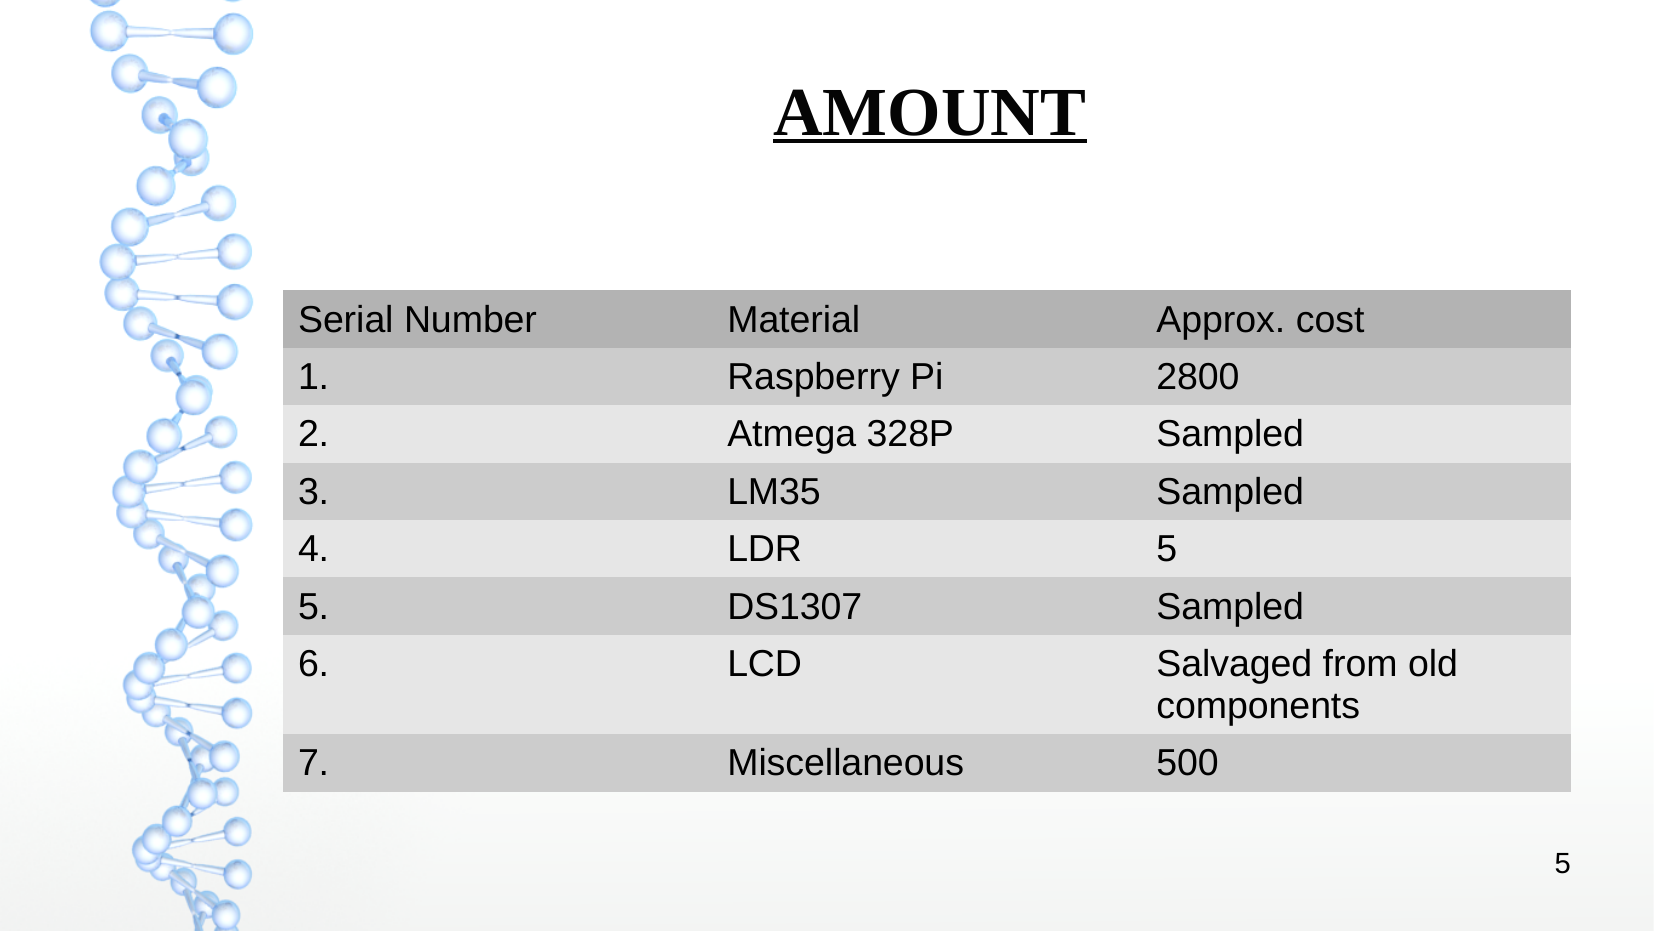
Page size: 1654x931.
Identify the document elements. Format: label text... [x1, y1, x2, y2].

table_header Approx. cost [1142, 290, 1571, 348]
table_cell 6. [283, 635, 713, 734]
table_cell DS1307 [713, 577, 1142, 635]
table_cell Raspberry Pi [713, 348, 1142, 405]
table_cell 3. [283, 463, 713, 520]
table_cell Atmega 328P [713, 405, 1142, 463]
table_cell Sampled [1142, 405, 1571, 463]
table_cell LDR [713, 520, 1142, 577]
table_cell 5 [1142, 520, 1571, 577]
table_cell 4. [283, 520, 713, 577]
table_cell LM35 [713, 463, 1142, 520]
table_cell LCD [713, 635, 1142, 734]
table_cell 2. [283, 405, 713, 463]
table_cell 5. [283, 577, 713, 635]
table_cell Miscellaneous [713, 734, 1142, 792]
table_cell Sampled [1142, 577, 1571, 635]
table_cell 500 [1142, 734, 1571, 792]
title AMOUNT [265, 35, 1595, 189]
table_cell 7. [283, 734, 713, 792]
picture [0, 0, 1654, 931]
table_cell Salvaged from old components [1142, 635, 1571, 734]
table_cell 1. [283, 348, 713, 405]
table_header Serial Number [283, 290, 713, 348]
table_cell Sampled [1142, 463, 1571, 520]
table_header Material [713, 290, 1142, 348]
table_cell 2800 [1142, 348, 1571, 405]
